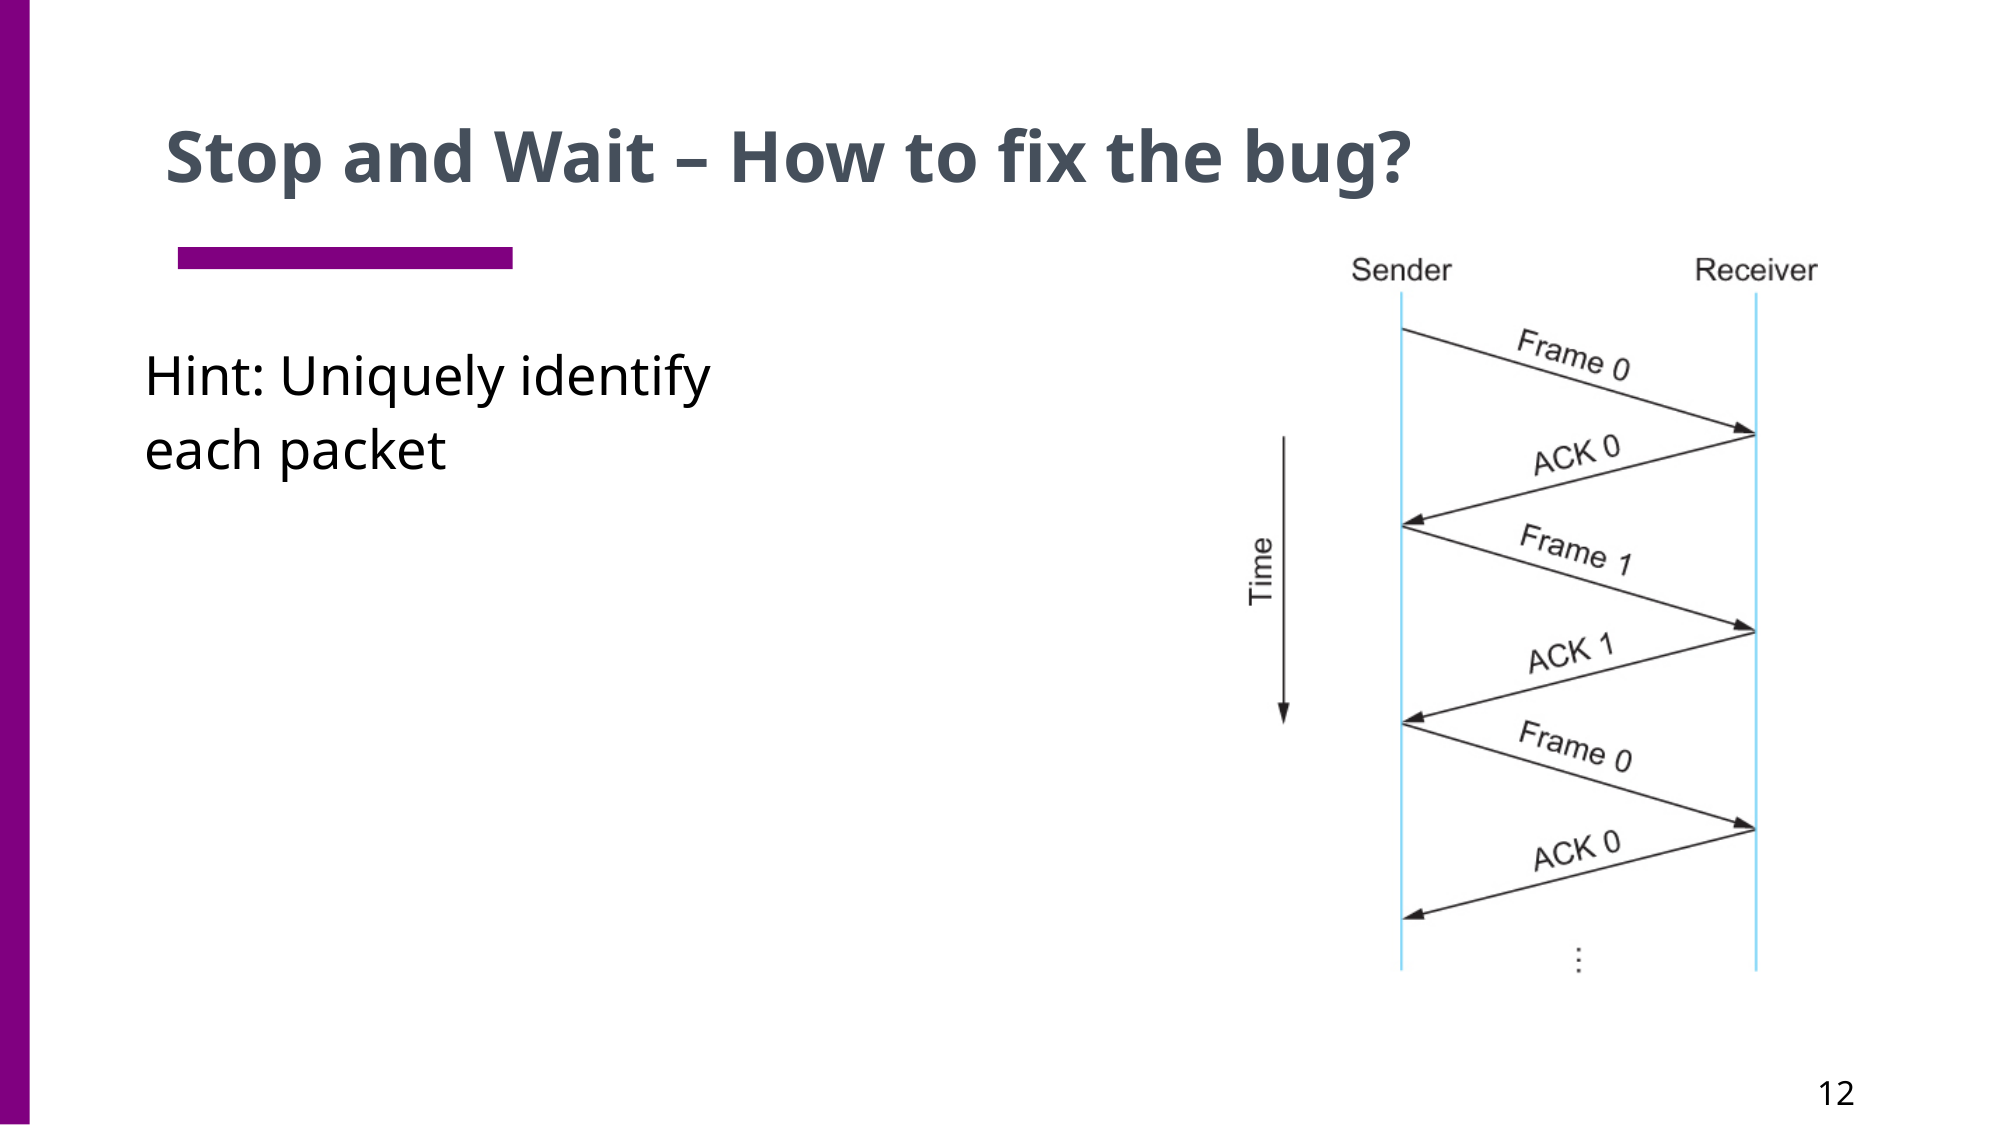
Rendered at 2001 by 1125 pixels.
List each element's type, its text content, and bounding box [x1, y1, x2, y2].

text_box Stop and Wait – How to fix the bug? [151, 0, 1849, 212]
text_box Hint: Uniquely identify each packet [129, 329, 871, 1072]
picture [1245, 254, 1818, 976]
